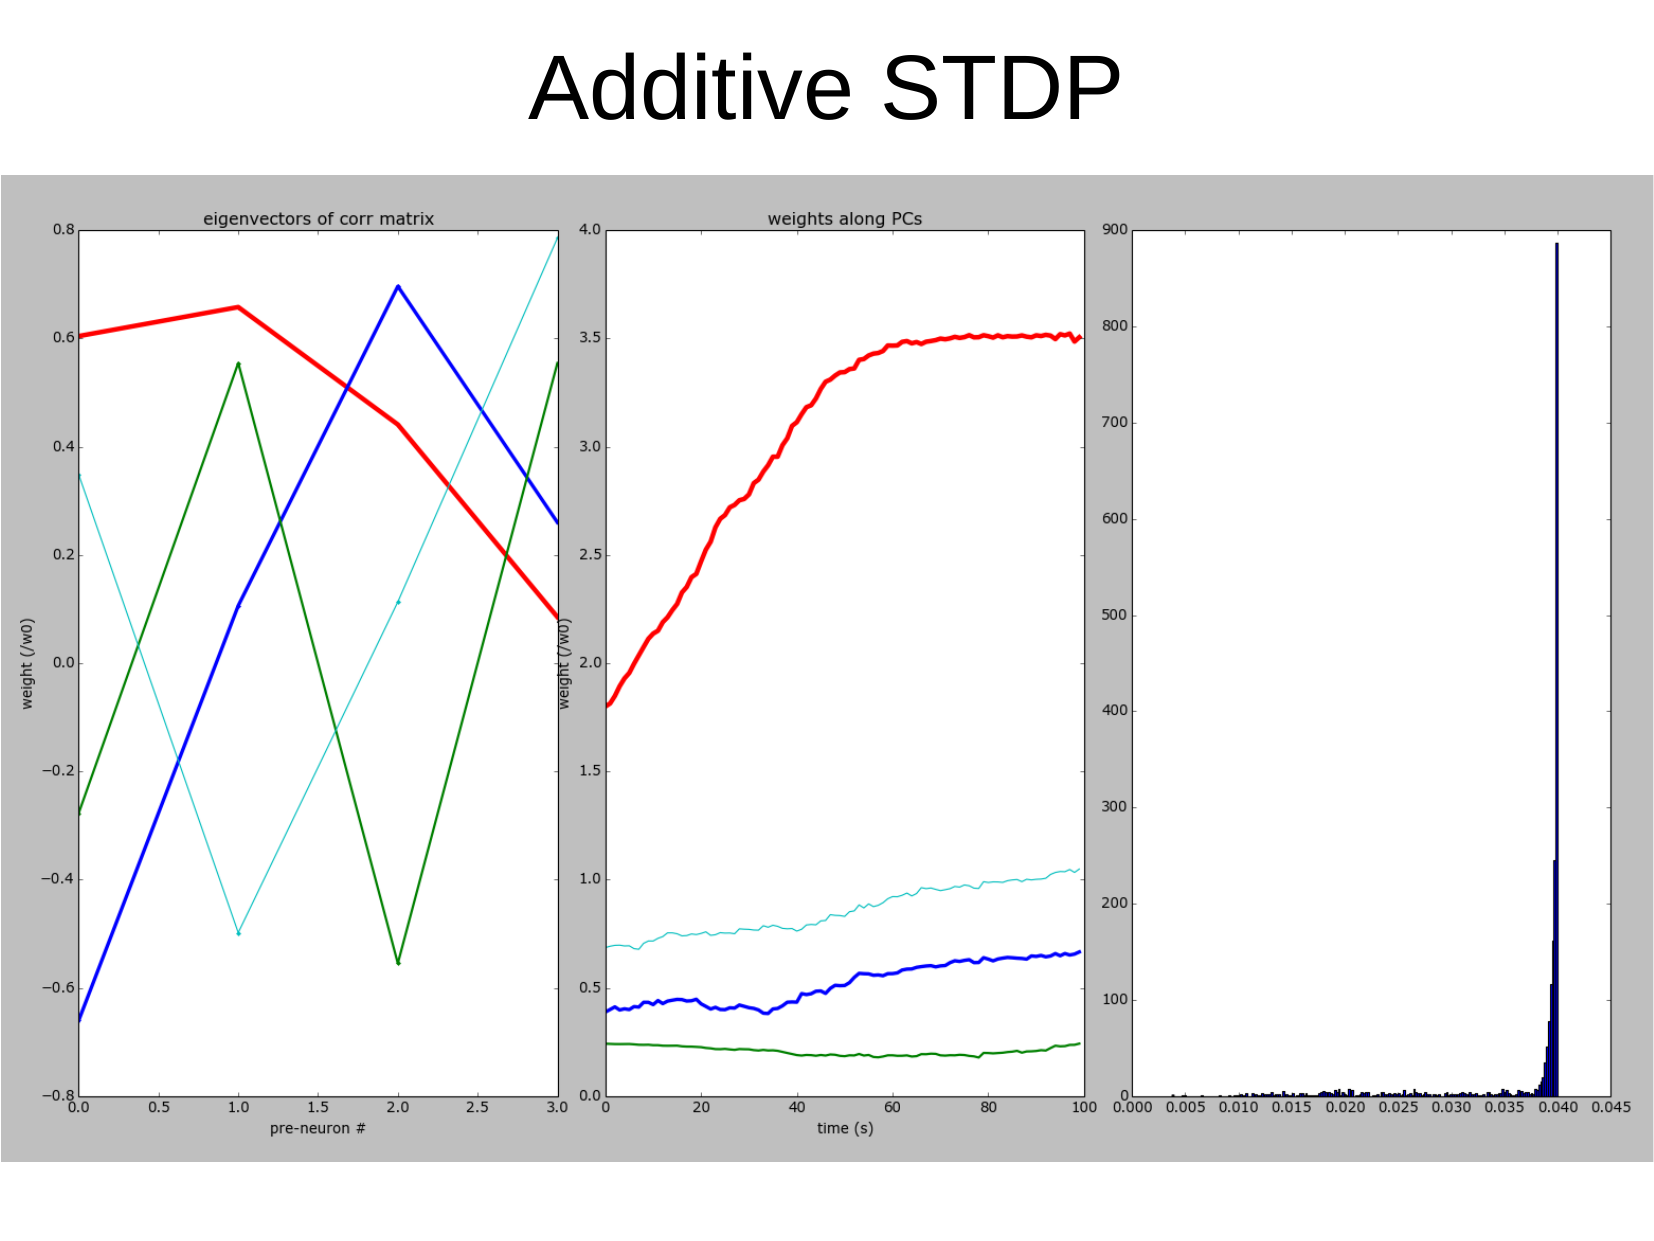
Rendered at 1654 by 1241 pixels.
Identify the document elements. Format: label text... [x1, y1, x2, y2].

picture [1, 175, 1654, 1162]
title Additive STDP [82, 0, 1571, 175]
